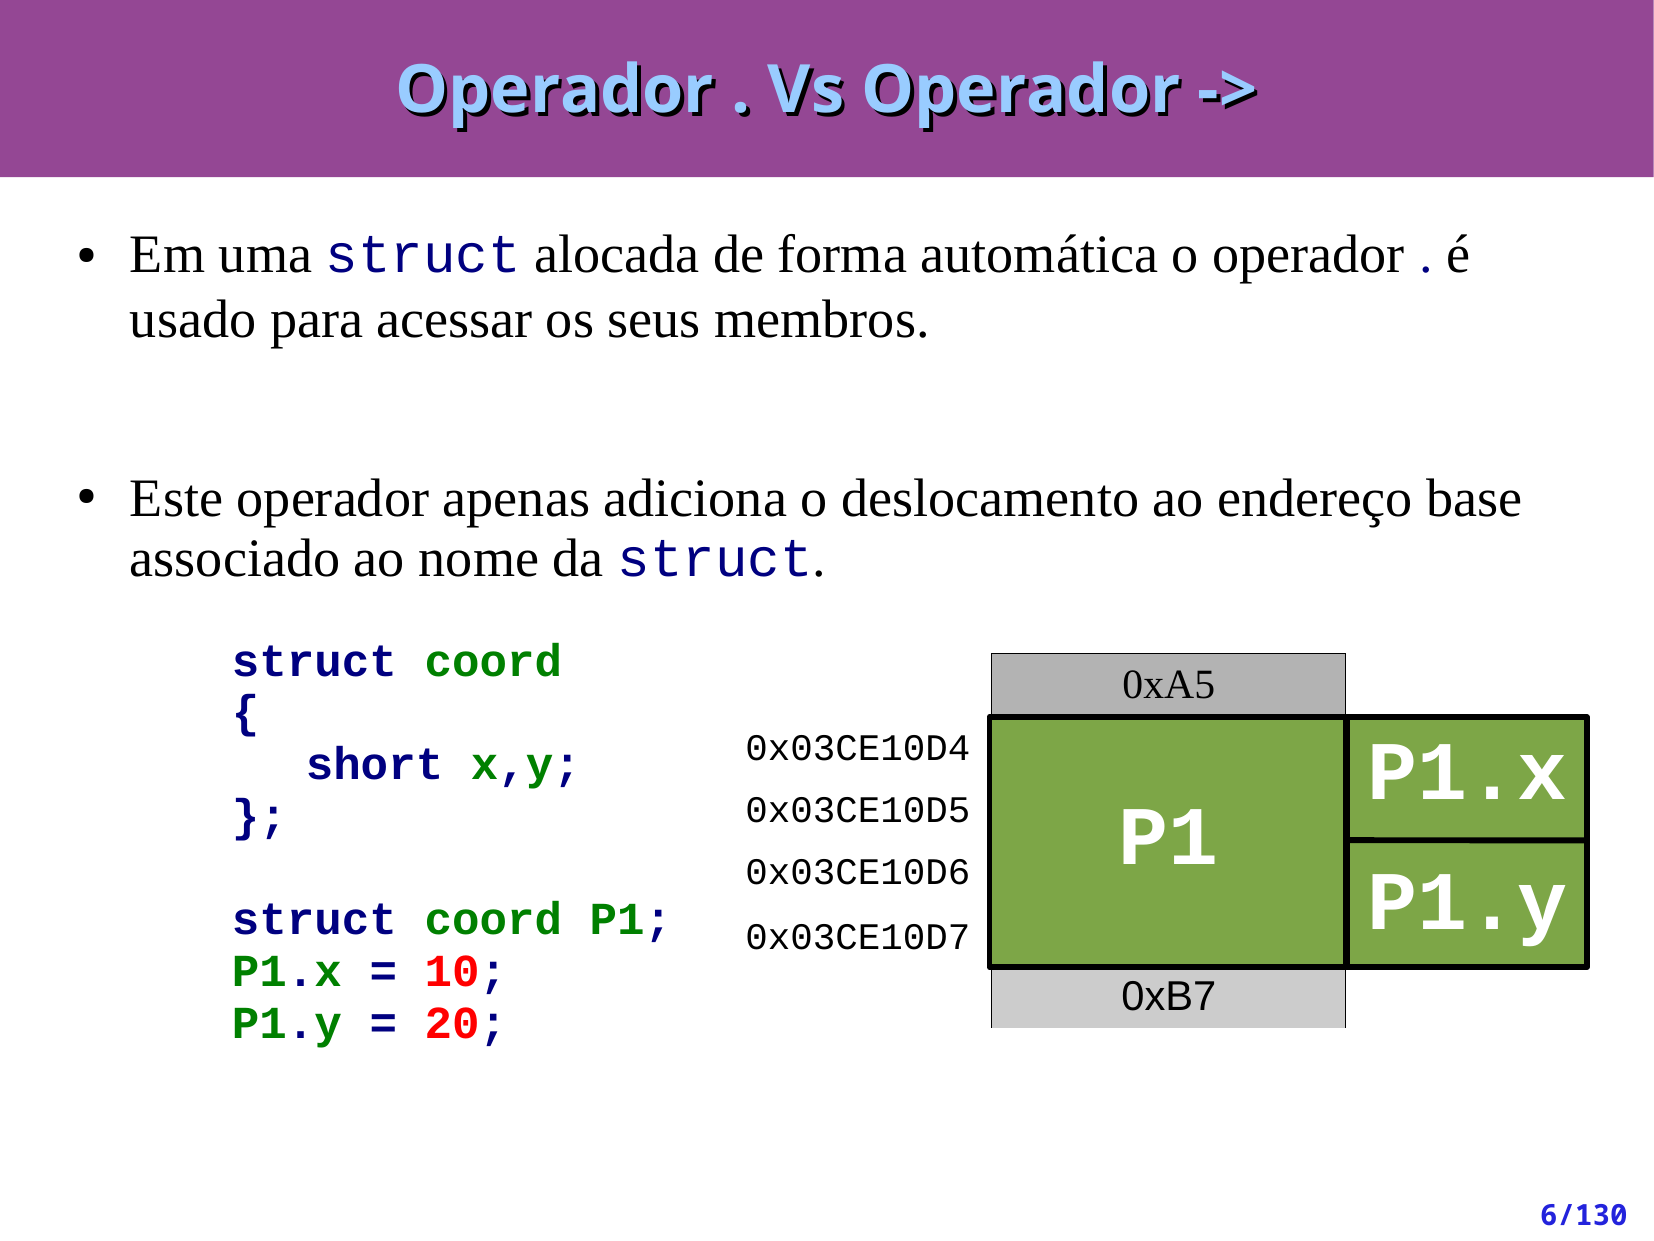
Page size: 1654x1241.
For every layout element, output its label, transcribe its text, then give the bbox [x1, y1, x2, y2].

text_box P1.x P1.y [1349, 717, 1587, 837]
table_cell 0xB7 [992, 970, 1345, 1028]
text_box struct coord { short x,y; }; struct coord P1; P1.x = 10; P1.y = 20; [217, 630, 1275, 1124]
text_box 0x03CE10D5 [730, 783, 1233, 842]
table_header 0xA5 [992, 654, 1345, 714]
text_box P1 [989, 717, 1346, 967]
text_box P1.x P1.y [1349, 844, 1587, 968]
text_box 0x03CE10D4 [730, 722, 987, 780]
title Operador . Vs Operador -> [82, 0, 1571, 176]
text_box 0x03CE10D7 [730, 911, 1233, 969]
list Em uma struct alocada de forma automática o operador . é usado para acessar os seus membros. Este operador apenas adiciona o deslocamento ao endereço base associado ao nome da struct. [59, 224, 1565, 679]
text_box 0x03CE10D6 [730, 846, 1233, 904]
